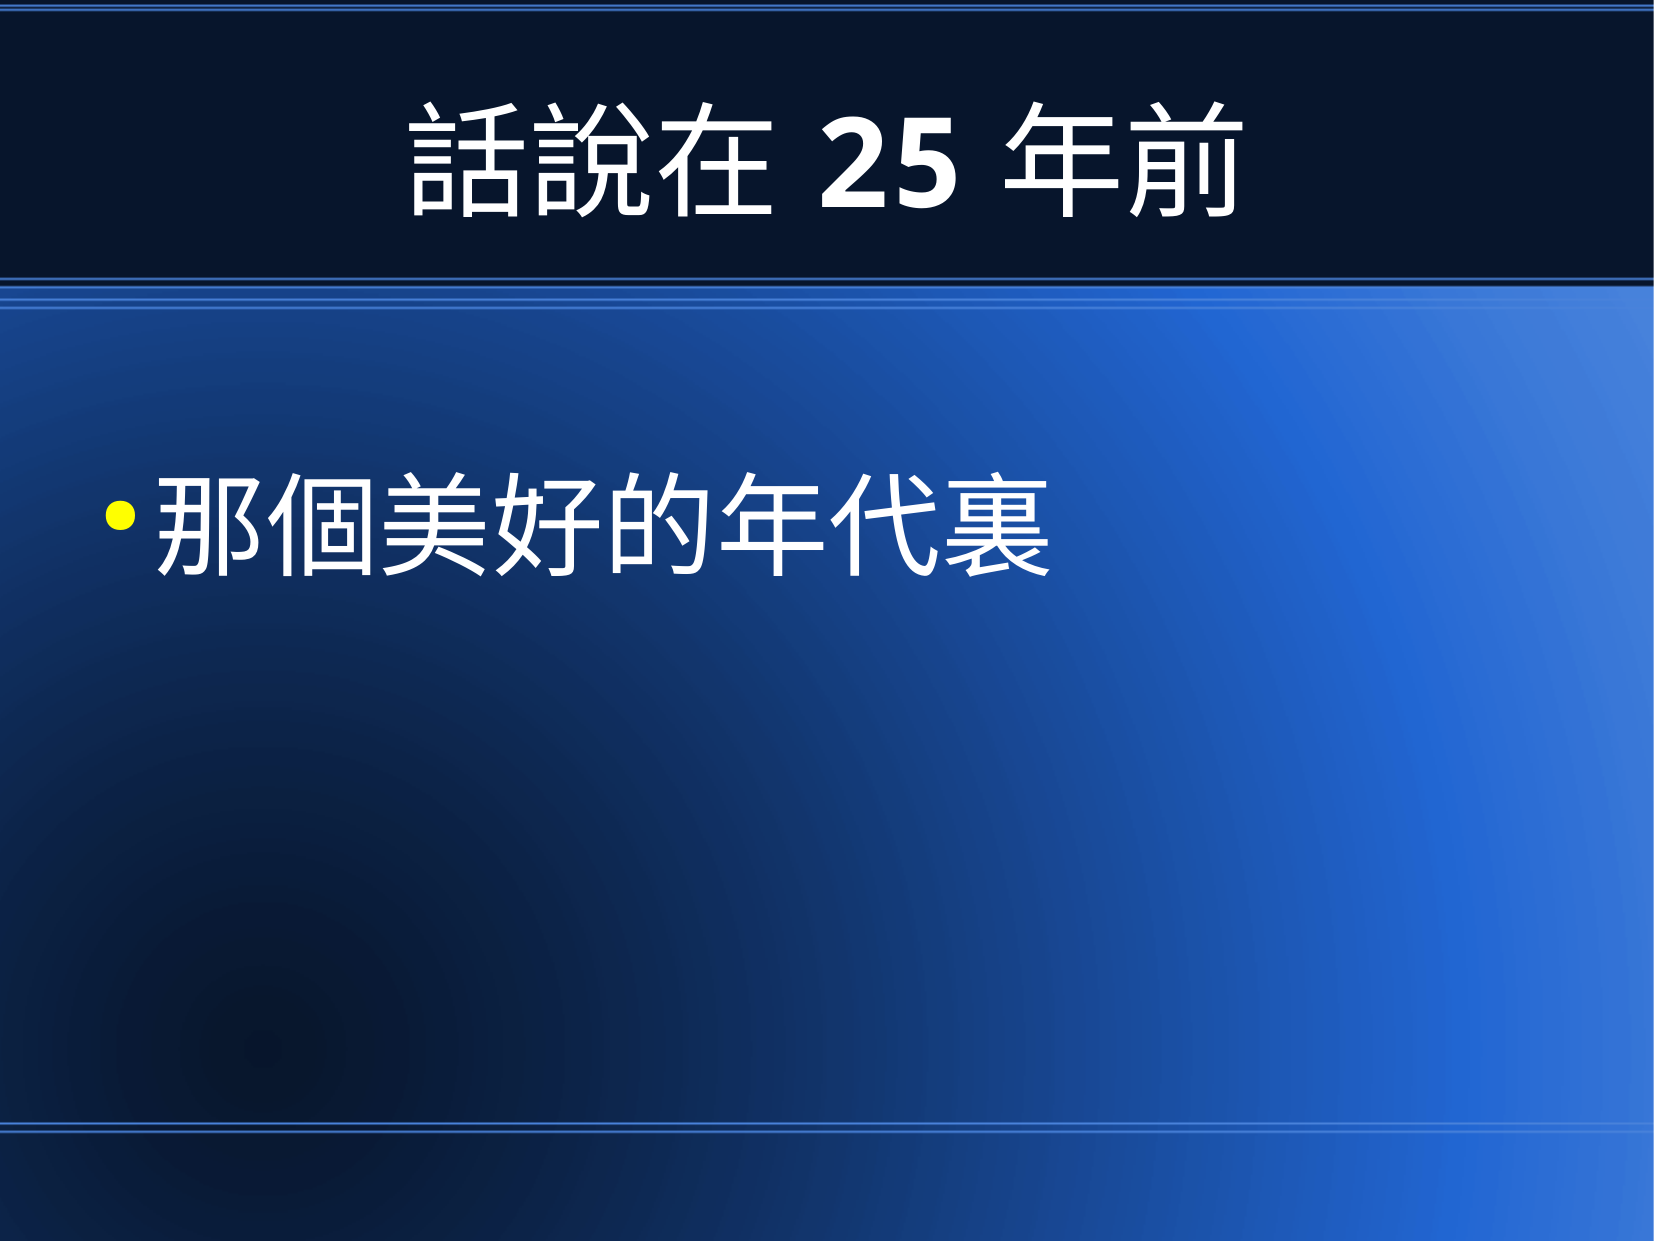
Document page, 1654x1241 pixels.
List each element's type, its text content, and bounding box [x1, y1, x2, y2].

title 話說在25年前 [82, 49, 1571, 257]
picture [0, 0, 1654, 1241]
list 那個美好的年代裏 [82, 355, 1571, 1241]
